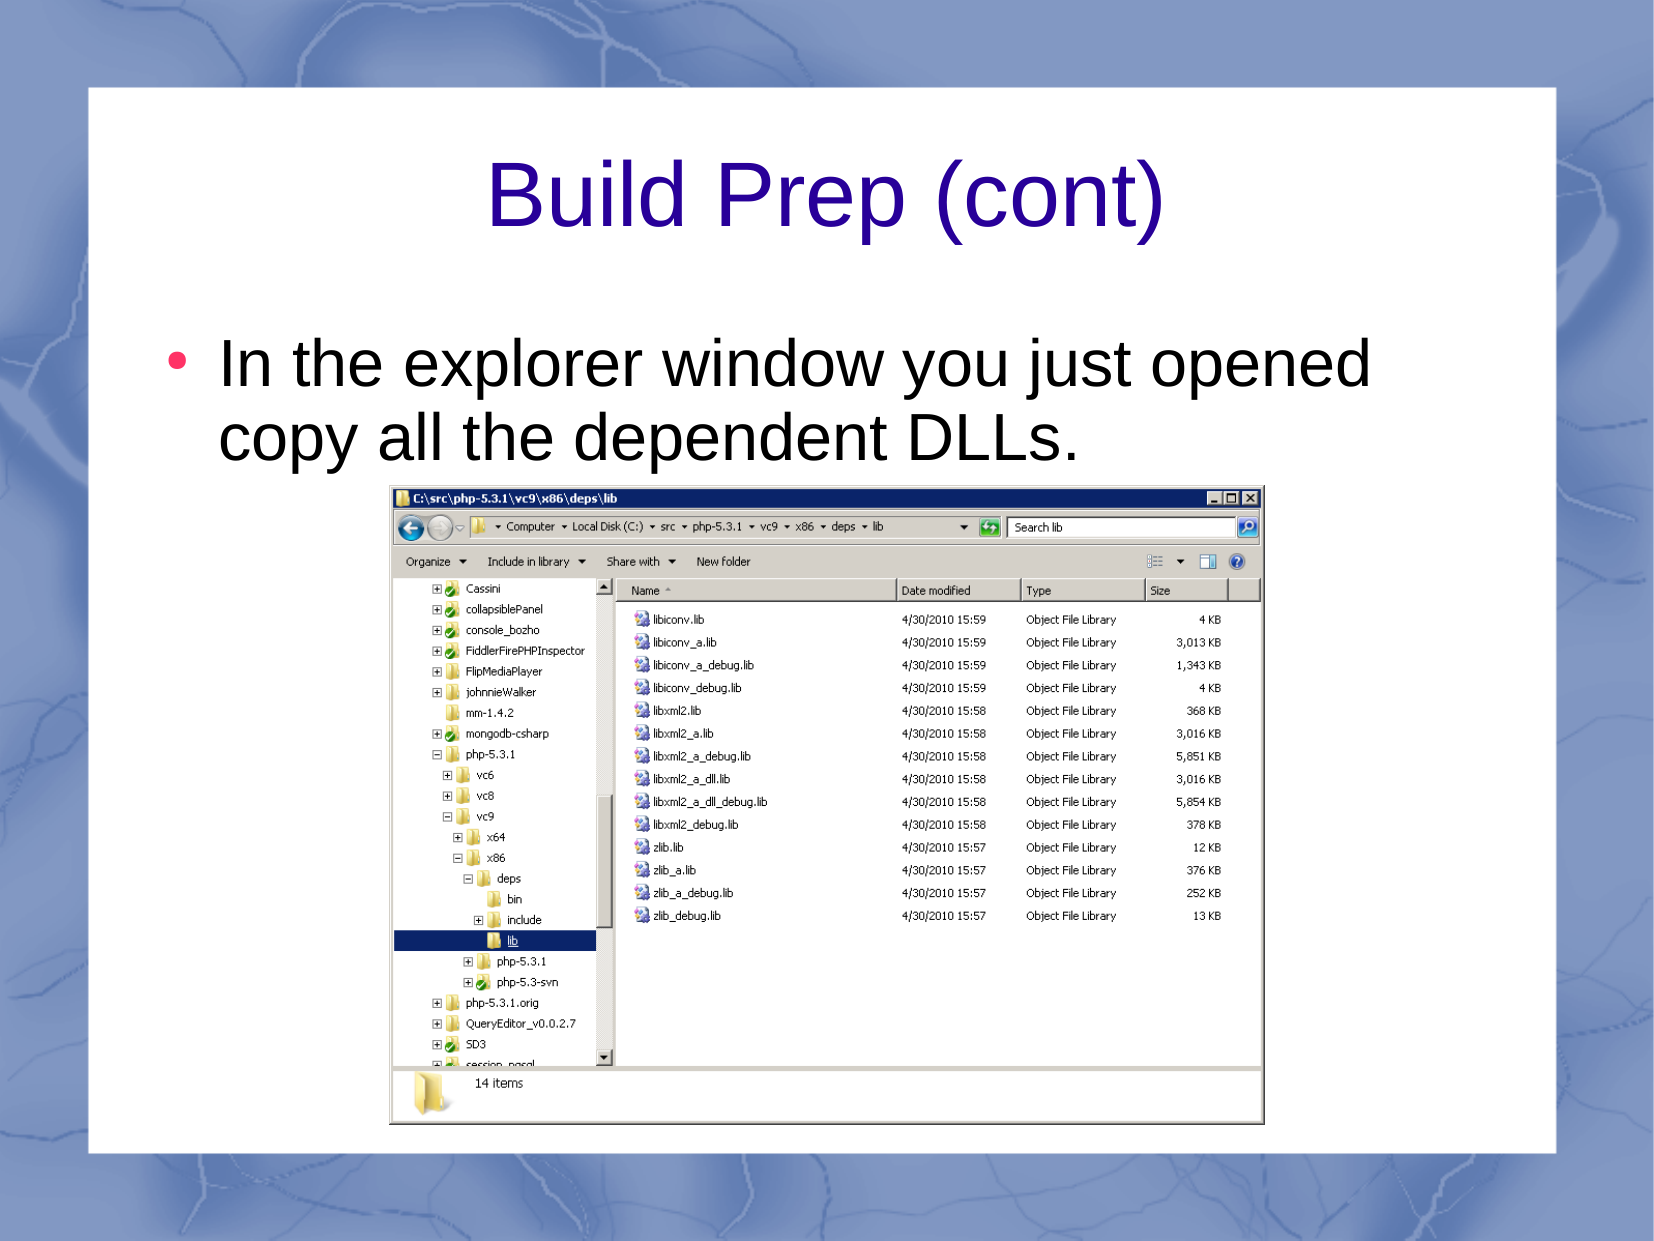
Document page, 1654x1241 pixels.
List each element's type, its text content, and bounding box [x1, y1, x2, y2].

picture [0, 0, 1654, 1241]
title Build Prep (cont) [118, 90, 1536, 298]
list In the explorer window you just opened copy all the dependent DLLs. [147, 325, 1506, 1010]
